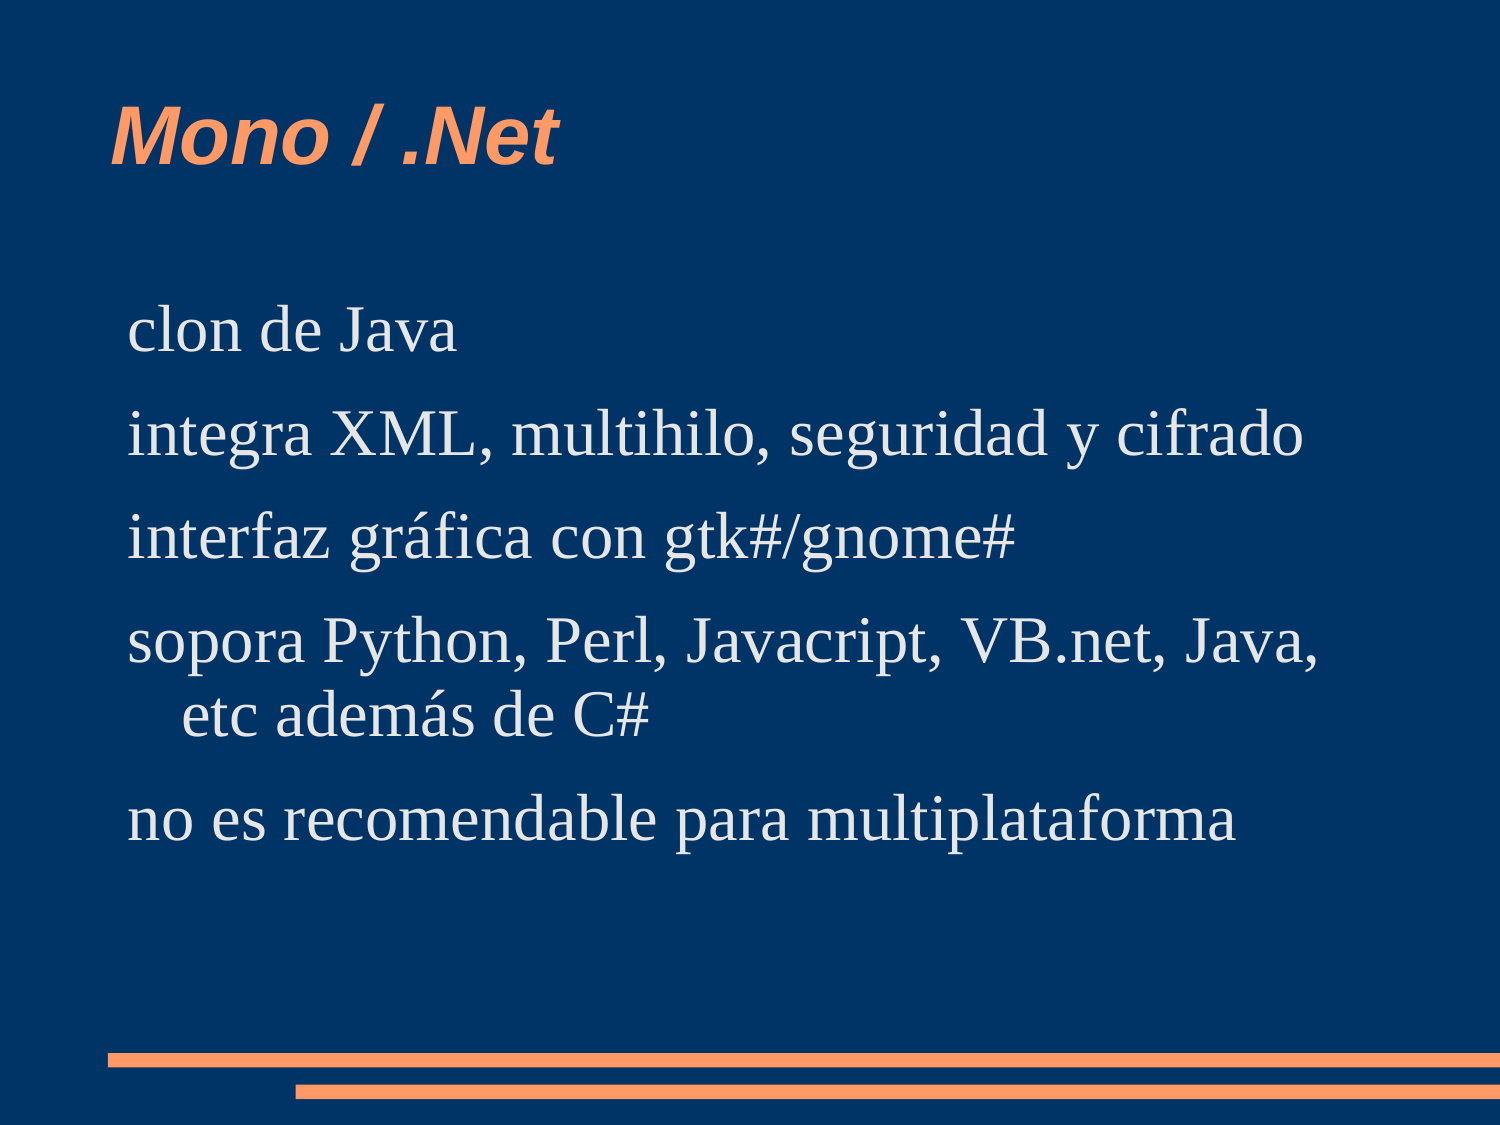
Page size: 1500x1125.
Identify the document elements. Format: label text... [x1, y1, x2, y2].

title Mono / .Net [110, 41, 1392, 230]
list clon de Java integra XML, multihilo, seguridad y cifrado interfaz gráfica con gtk#/gnome# sopora Python, Perl, Javacript, VB.net, Java, etc además de C# no es recomendable para multiplataforma [110, 292, 1416, 1027]
